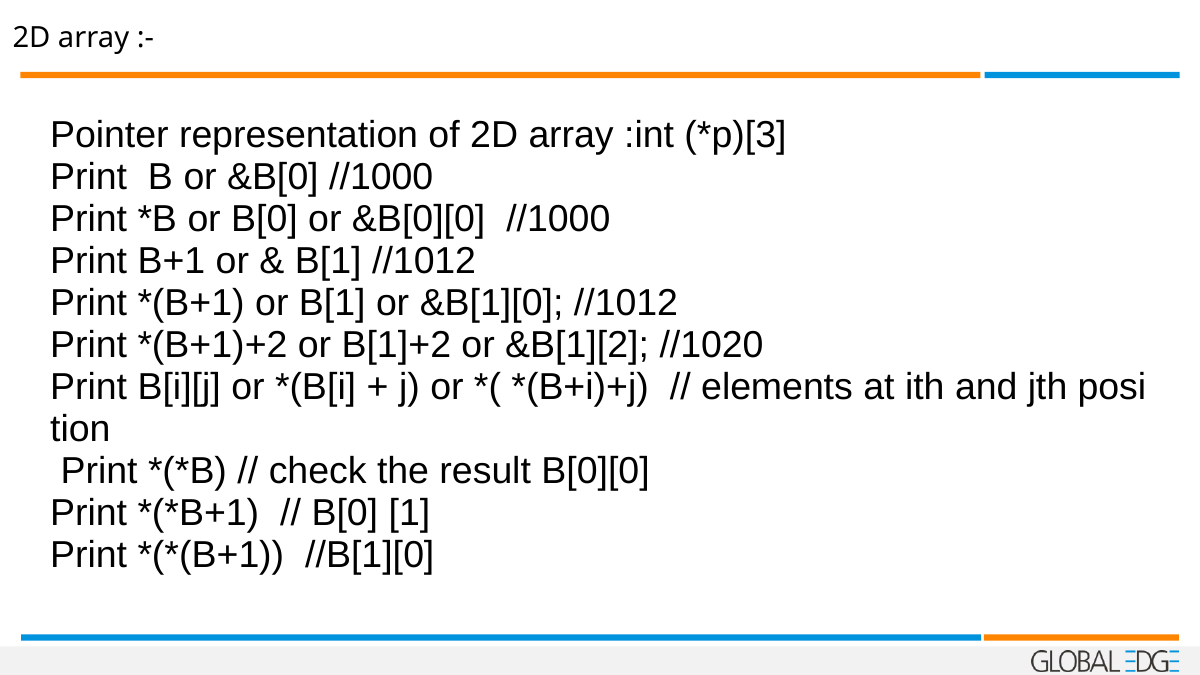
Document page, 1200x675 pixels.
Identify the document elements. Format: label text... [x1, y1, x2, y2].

text_box Pointer representation of 2D array :int (*p)[3] Print B or &B[0] //1000 Print *B or B[0] or &B[0][0] //1000 Print B+1 or & B[1] //1012 Print *(B+1) or B[1] or &B[1][0]; //1012 Print *(B+1)+2 or B[1]+2 or &B[1][2]; //1020 Print B[i][j] or *(B[i] + j) or *( *(B+i)+j) // elements at ith and jth posi tion Print *(*B) // check the result B[0][0] Print *(*B+1) // B[0] [1] Print *(*(B+1)) //B[1][0] [35, 106, 1163, 625]
title 2D array :- [12, 9, 1088, 63]
picture [1031, 650, 1179, 672]
